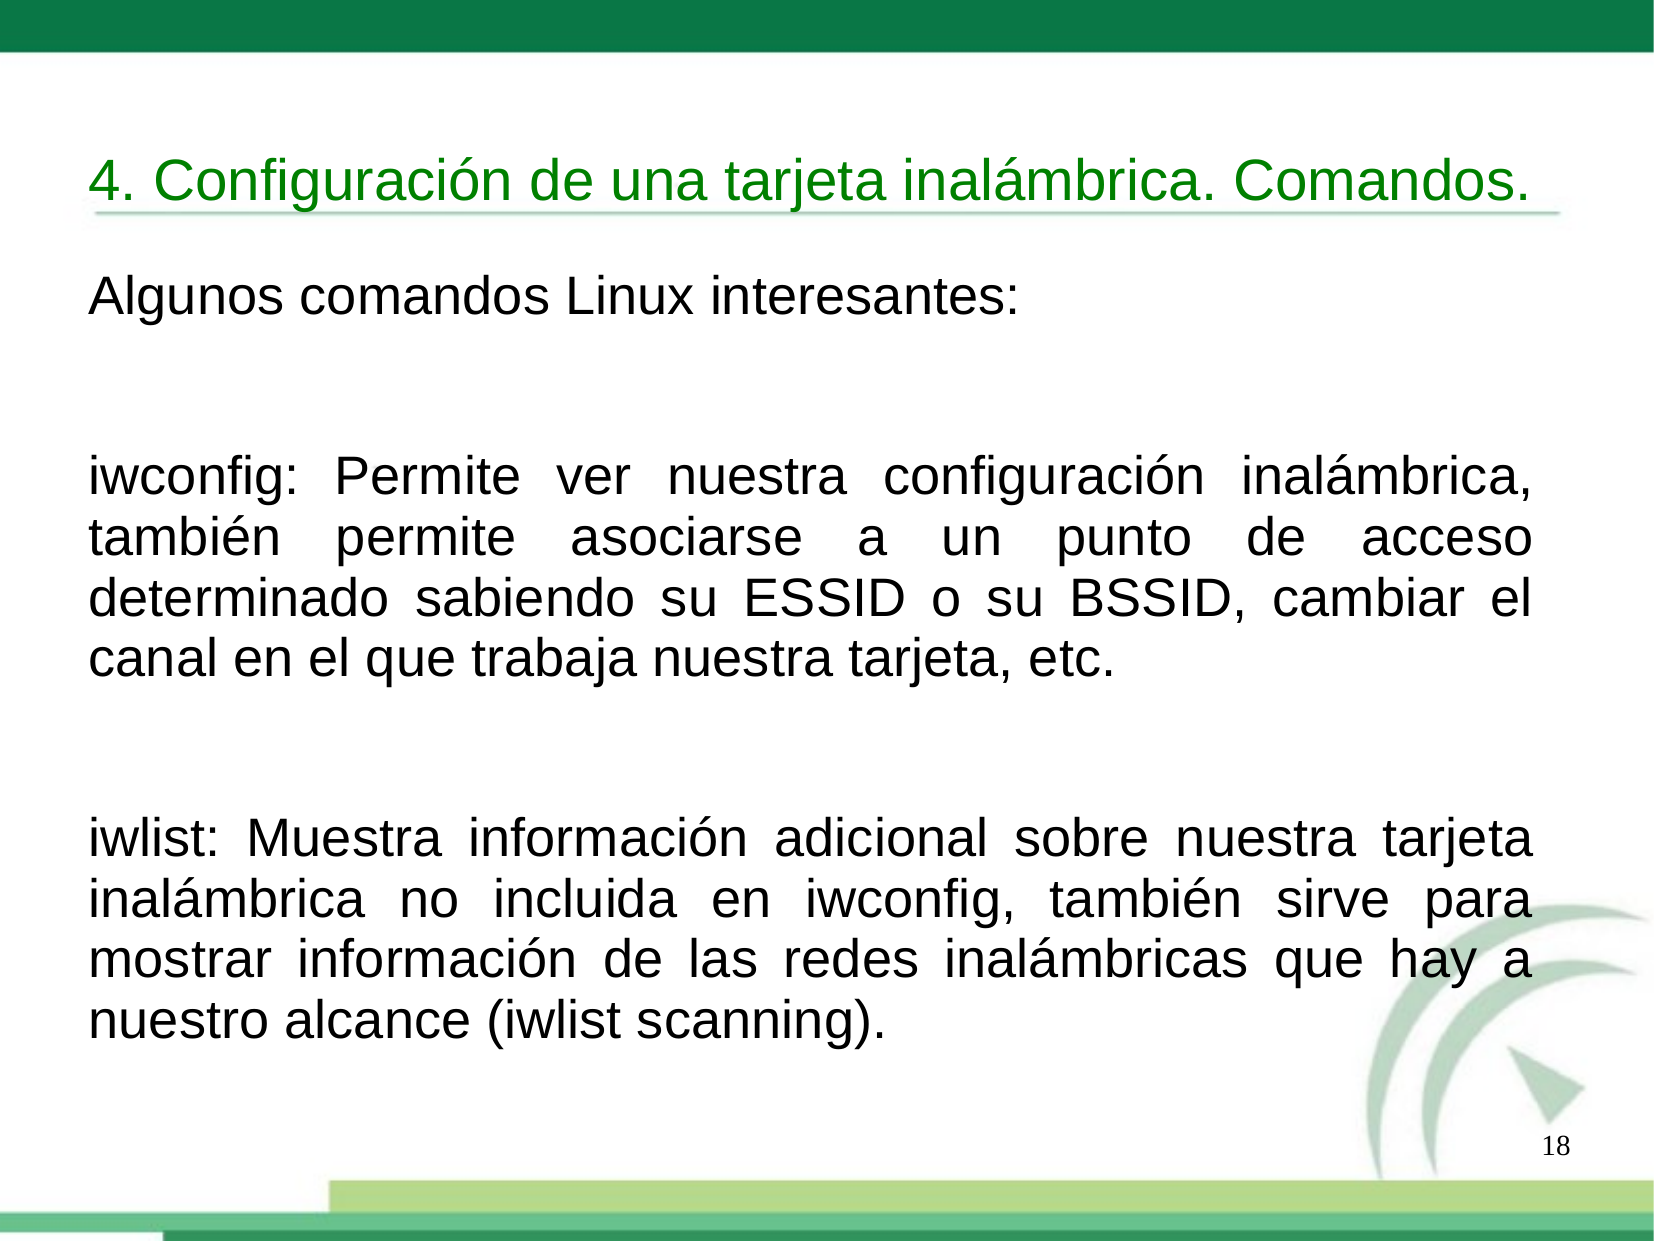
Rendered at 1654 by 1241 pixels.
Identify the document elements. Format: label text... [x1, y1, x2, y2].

text_box 4. Configuración de una tarjeta inalámbrica. Comandos. [88, 147, 1565, 223]
list Algunos comandos Linux interesantes: iwconfig: Permite ver nuestra configuración inalámbrica, también permite asociarse a un punto de acceso determinado sabiendo su ESSID o su BSSID, cambiar el canal en el que trabaja nuestra tarjeta, etc. iwlist: Muestra información adicional sobre nuestra tarjeta inalámbrica no incluida en iwconfig, también sirve para mostrar información de las redes inalámbricas que hay a nuestro alcance (iwlist scanning). [88, 265, 1536, 1143]
picture [0, 0, 1654, 1241]
